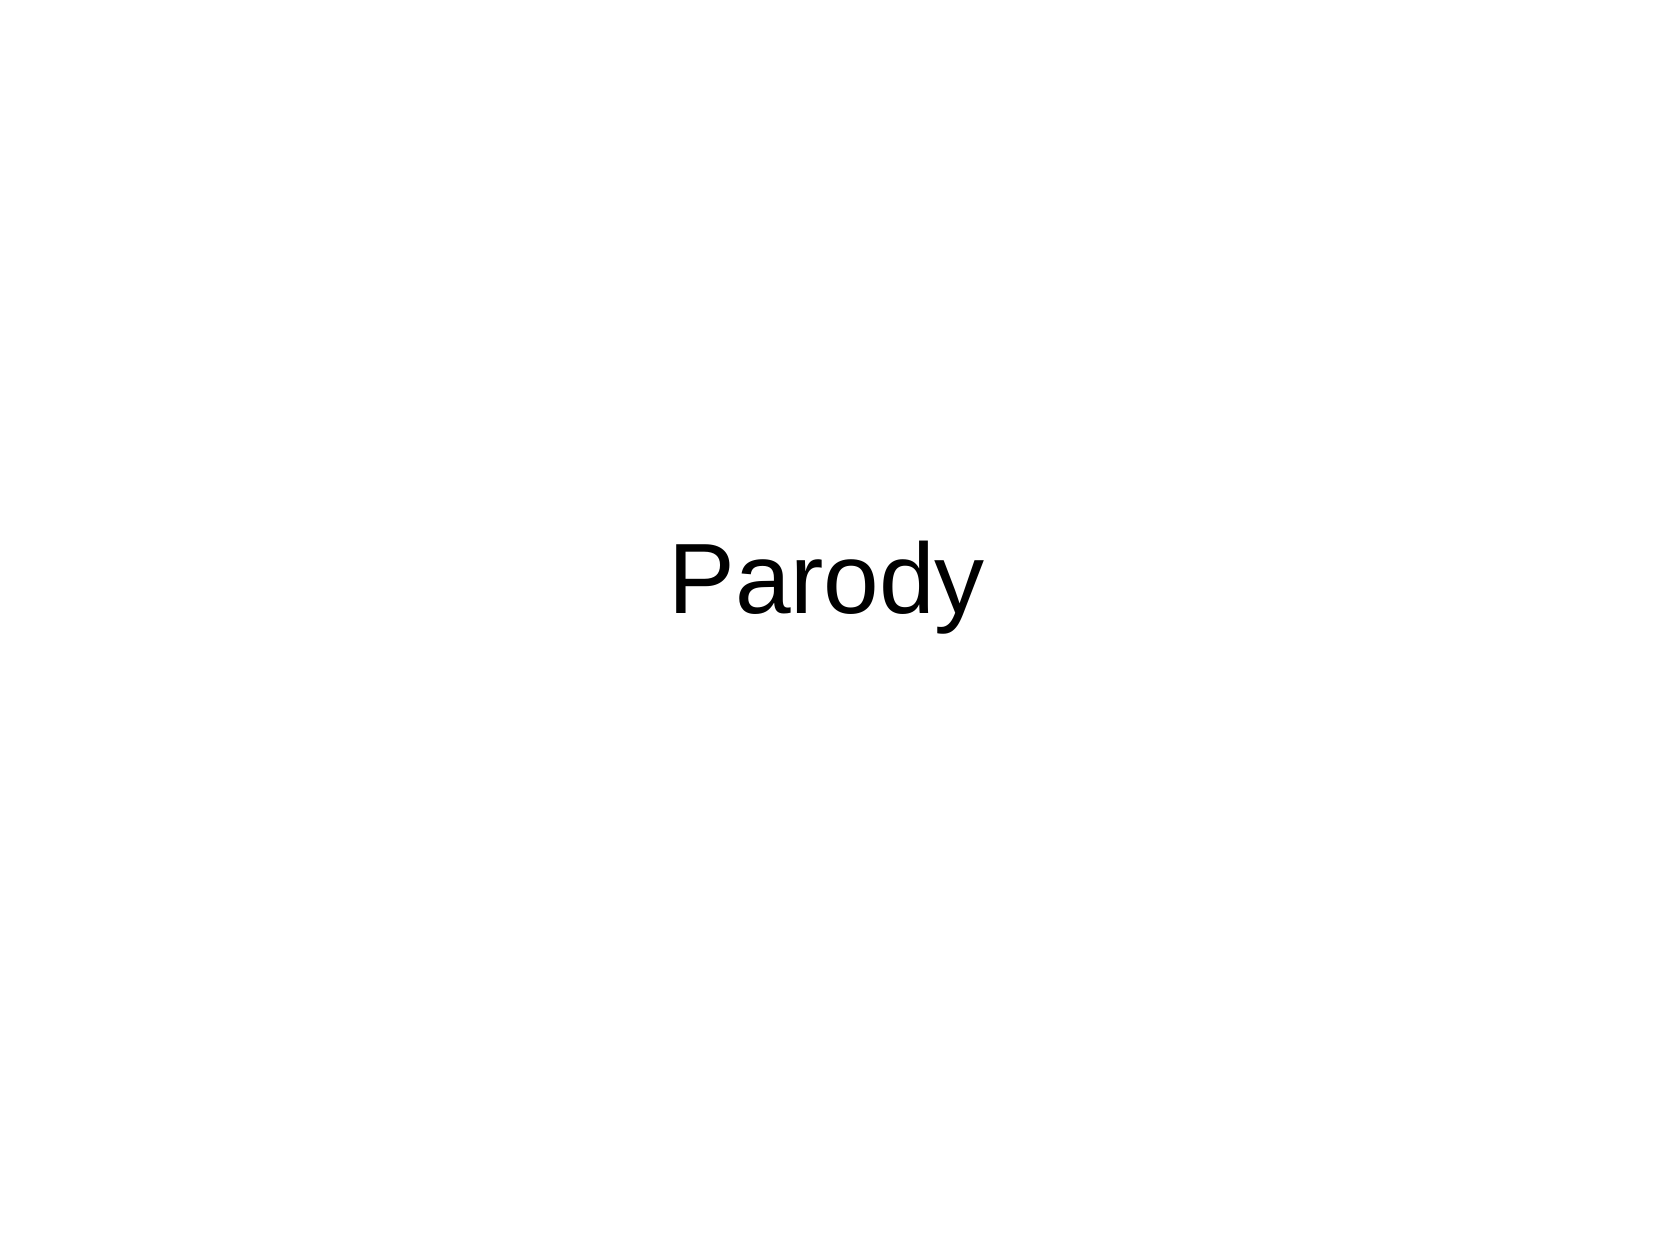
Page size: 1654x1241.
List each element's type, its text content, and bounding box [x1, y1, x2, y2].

subtitle Parody [82, 49, 1571, 1109]
